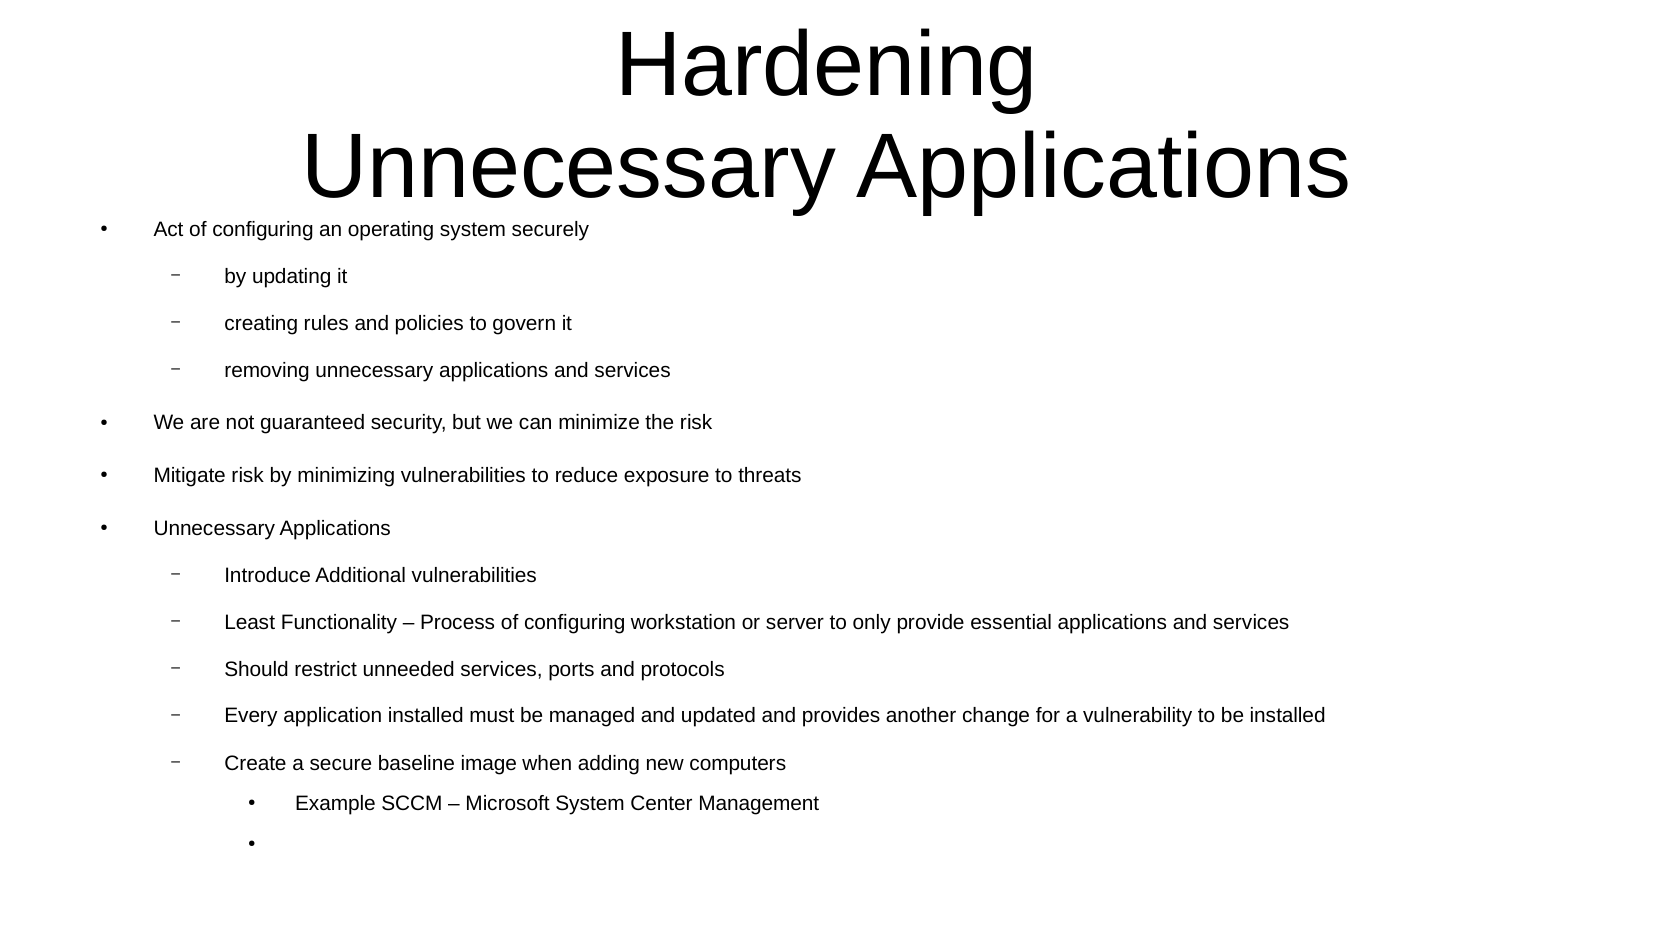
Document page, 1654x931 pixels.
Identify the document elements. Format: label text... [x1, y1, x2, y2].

title Hardening Unnecessary Applications [82, 12, 1571, 217]
list Act of configuring an operating system securely by updating it creating rules and policies to govern it removing unnecessary applications and services We are not guaranteed security, but we can minimize the risk Mitigate risk by minimizing vulnerabilities to reduce exposure to threats Unnecessary Applications Introduce Additional vulnerabilities Least Functionality – Process of configuring workstation or server to only provide essential applications and services Should restrict unneeded services, ports and protocols Every application installed must be managed and updated and provides another change for a vulnerability to be installed Create a secure baseline image when adding new computers Example SCCM – Microsoft System Center Management [82, 217, 1636, 916]
